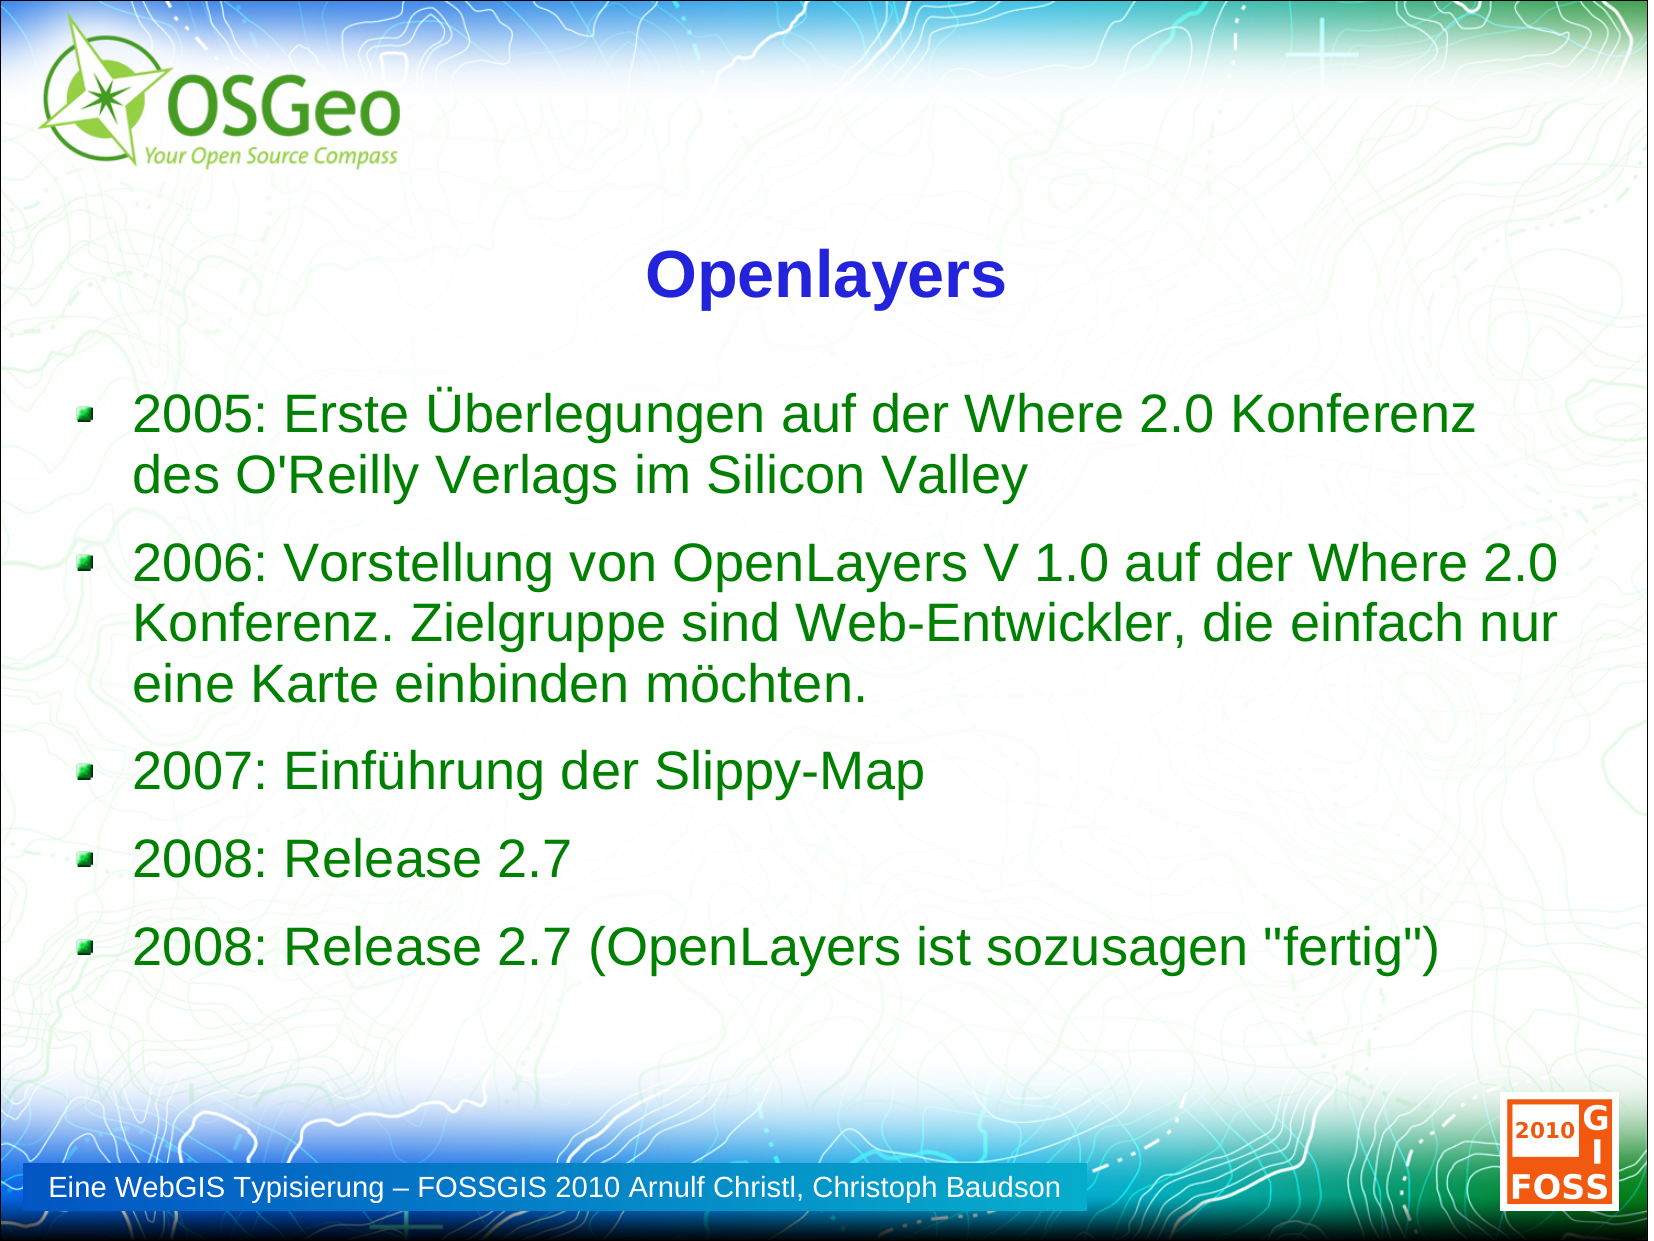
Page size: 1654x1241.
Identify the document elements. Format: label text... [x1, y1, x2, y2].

title Openlayers [82, 200, 1571, 349]
list 2005: Erste Überlegungen auf der Where 2.0 Konferenz des O'Reilly Verlags im Silicon Valley 2006: Vorstellung von OpenLayers V 1.0 auf der Where 2.0 Konferenz. Zielgruppe sind Web-Entwickler, die einfach nur eine Karte einbinden möchten. 2007: Einführung der Slippy-Map 2008: Release 2.7 2008: Release 2.7 (OpenLayers ist sozusagen "fertig") [76, 383, 1565, 1123]
picture [1, 1, 1647, 1240]
